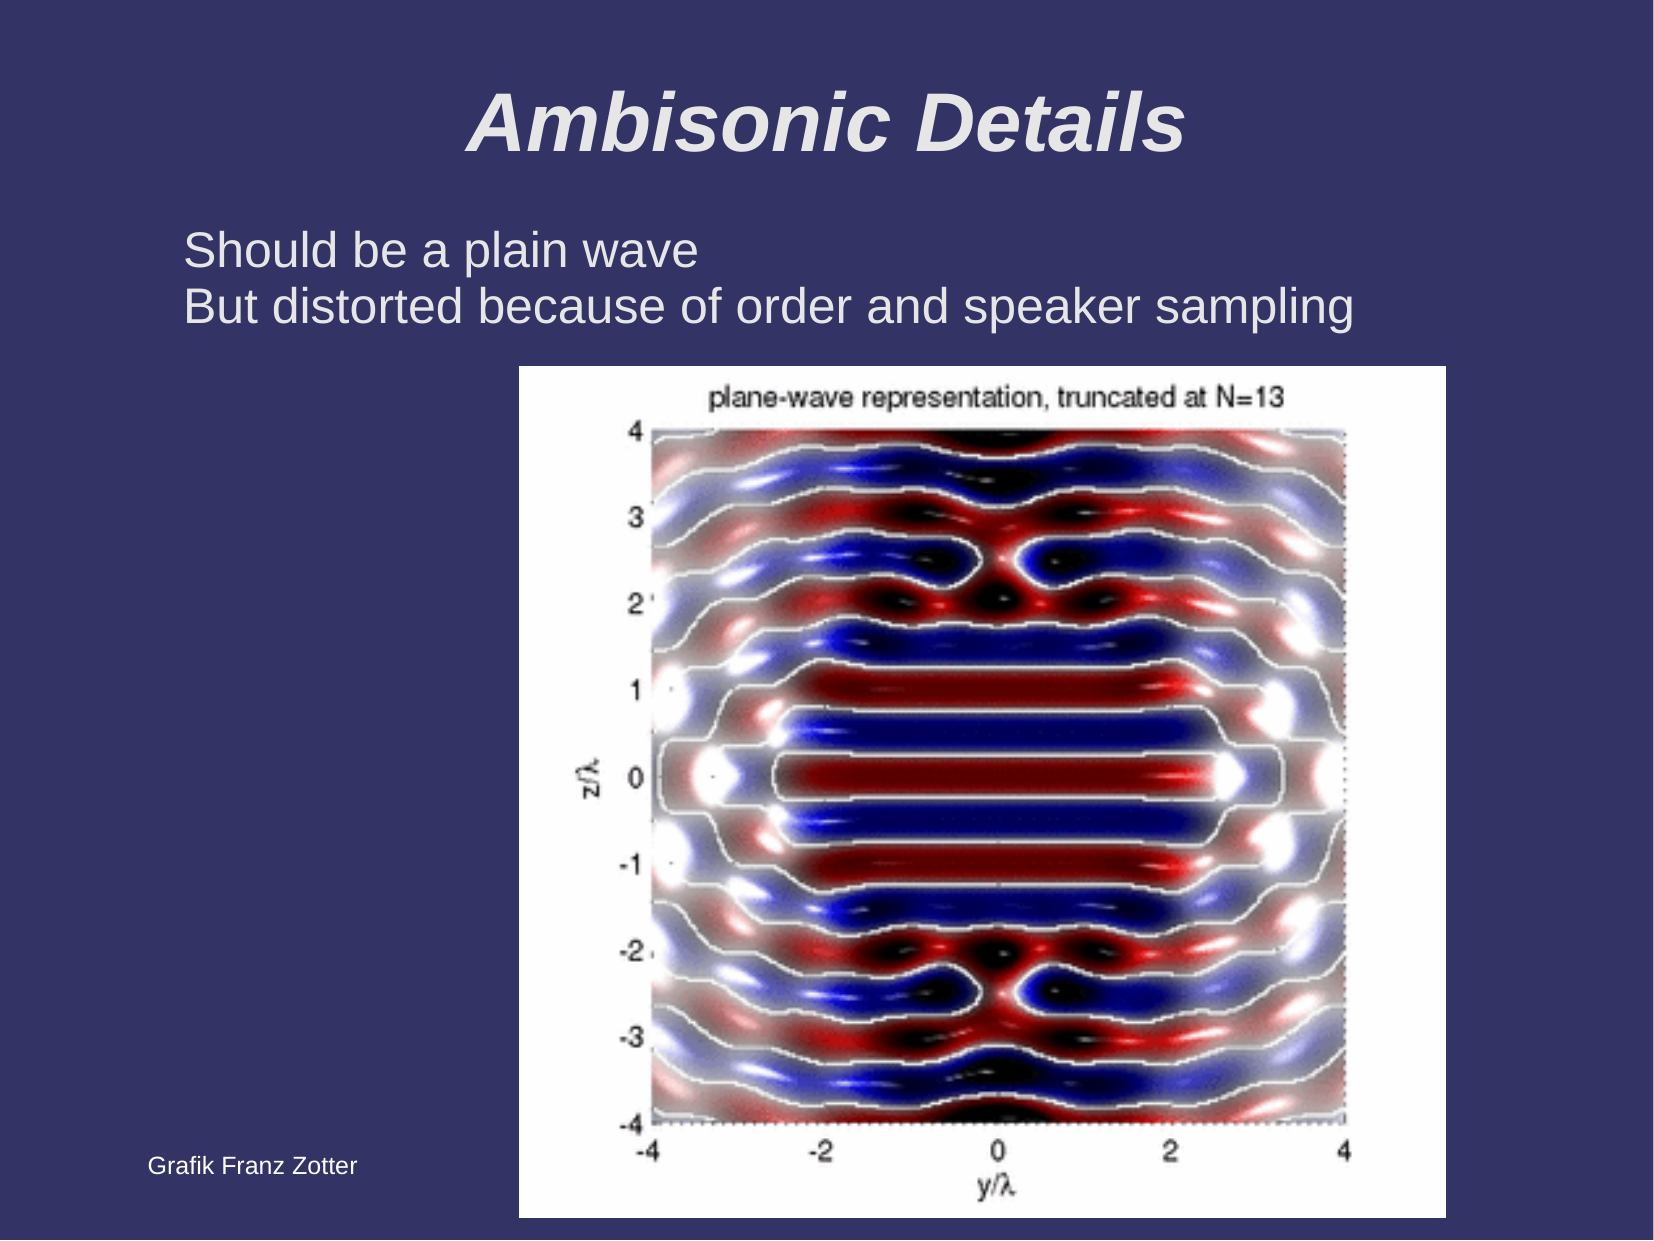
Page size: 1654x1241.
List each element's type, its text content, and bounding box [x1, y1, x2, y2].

list Should be a plain wave But distorted because of order and speaker sampling [171, 222, 1560, 414]
text_box Grafik Franz Zotter [147, 1151, 386, 1182]
picture [519, 366, 1446, 1218]
title Ambisonic Details [121, 19, 1534, 227]
